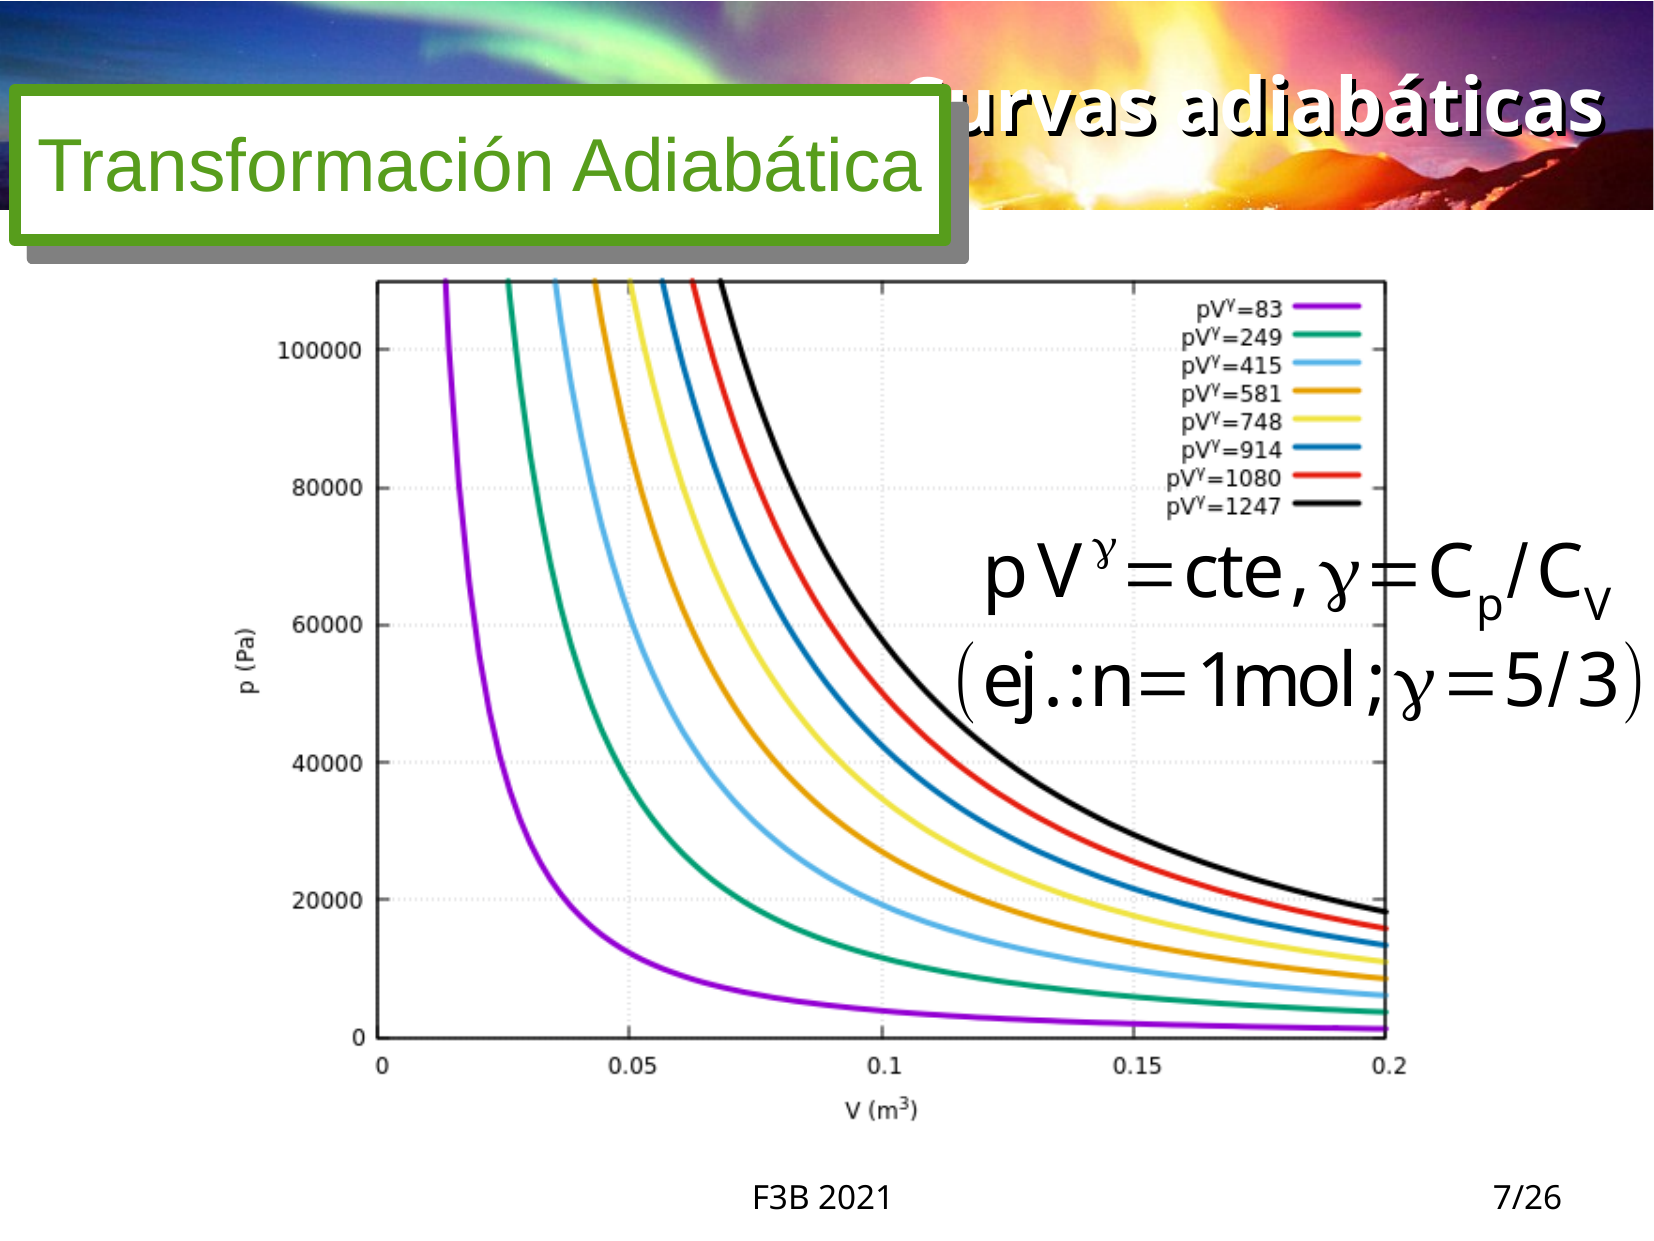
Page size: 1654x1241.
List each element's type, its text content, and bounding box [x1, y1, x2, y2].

picture [0, 1, 1654, 210]
title Curvas adiabáticas [45, 15, 1606, 191]
text_box Transformación Adiabática [15, 90, 946, 241]
chart [946, 525, 1654, 729]
picture [224, 254, 1425, 1156]
